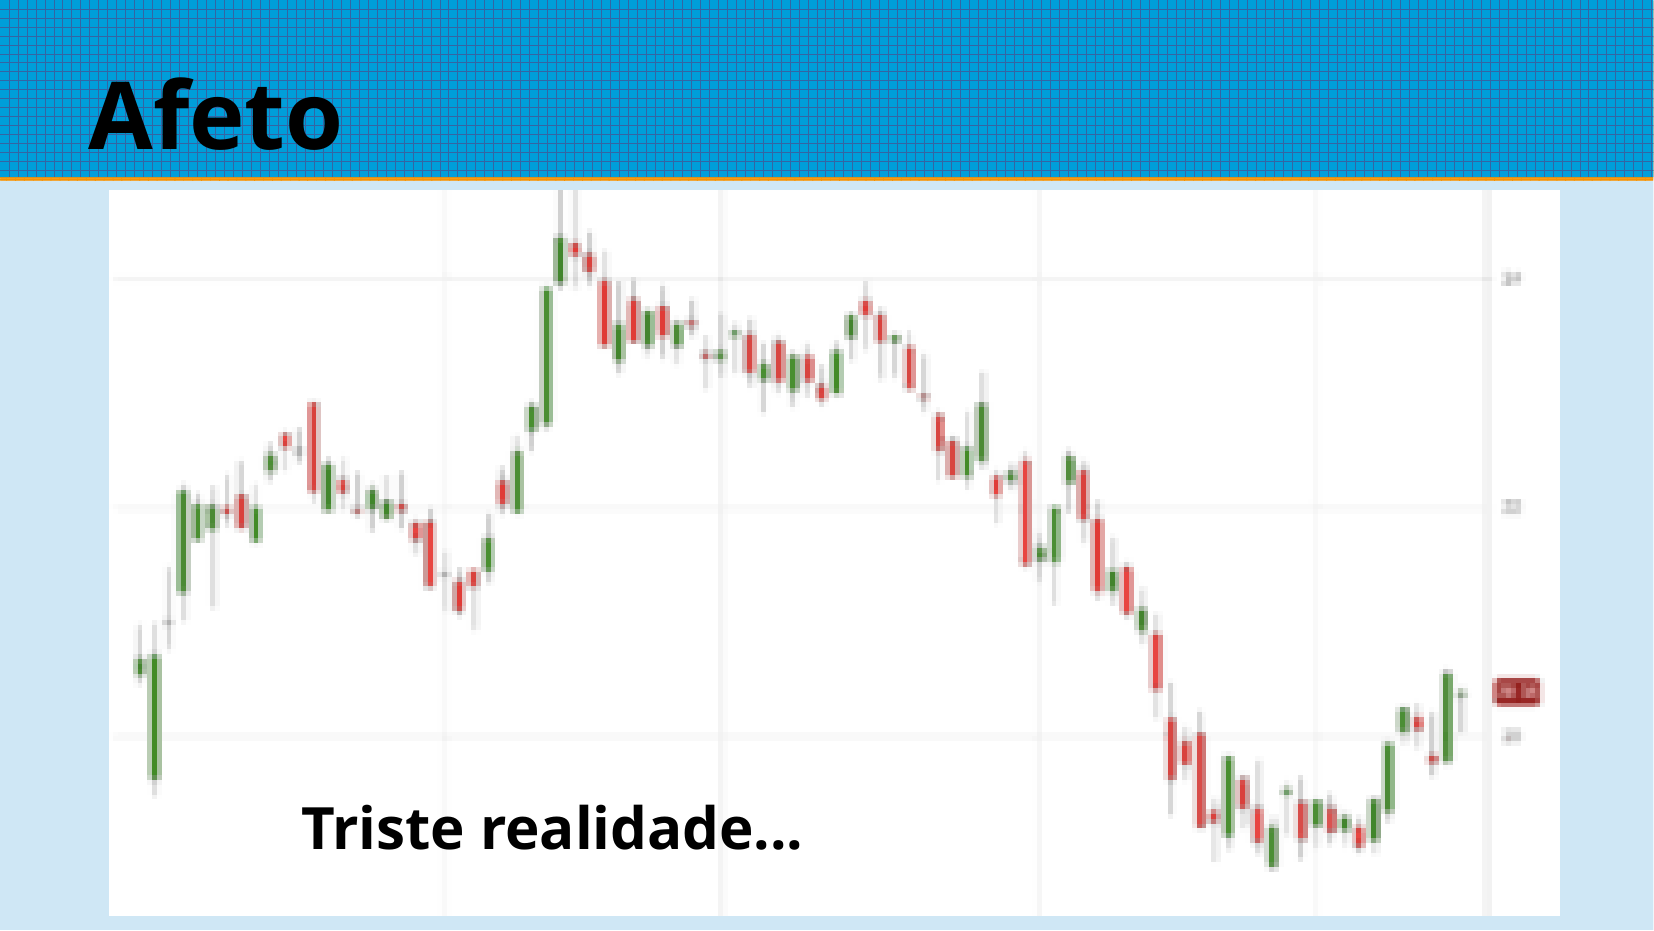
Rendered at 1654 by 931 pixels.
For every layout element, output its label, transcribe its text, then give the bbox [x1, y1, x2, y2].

picture [109, 190, 1560, 916]
text_box Triste realidade... [295, 786, 1123, 867]
title Afeto [88, 14, 1565, 178]
